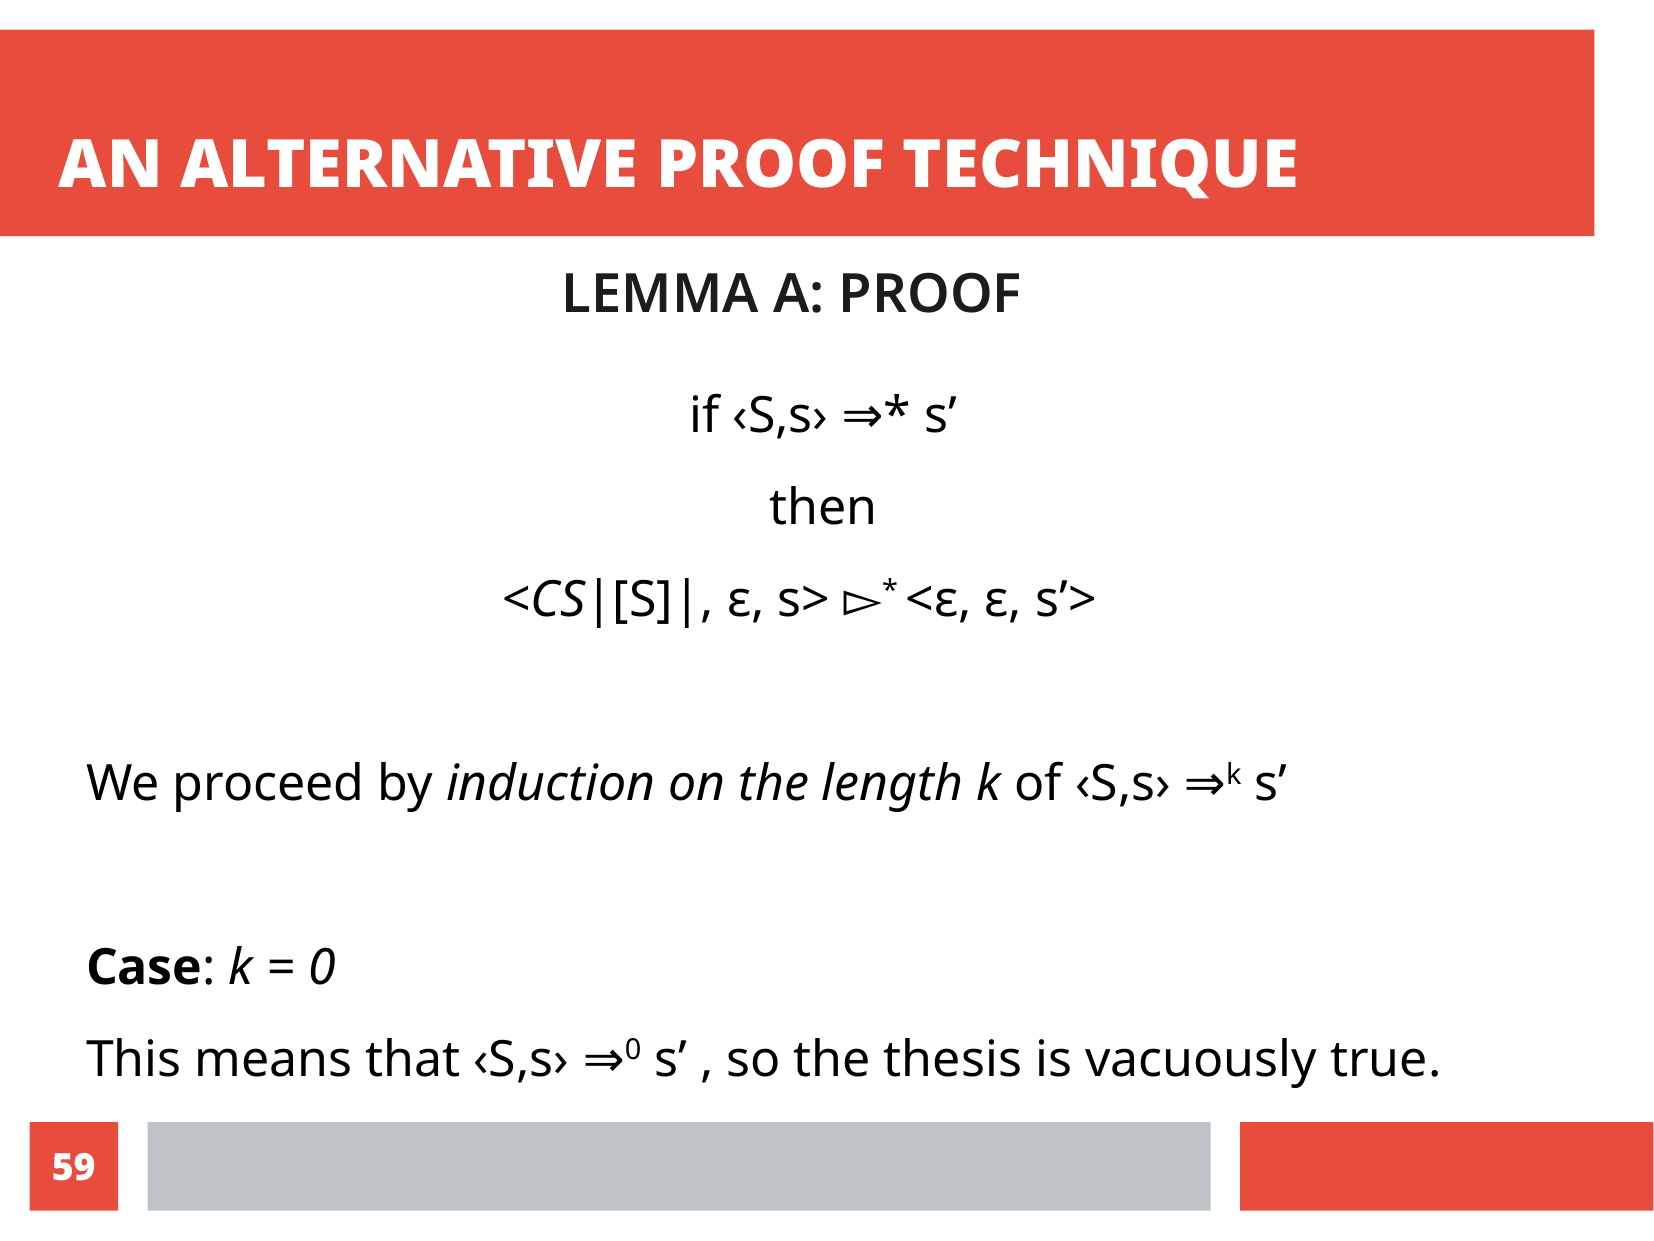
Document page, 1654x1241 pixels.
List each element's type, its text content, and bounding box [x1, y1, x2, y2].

title AN ALTERNATIVE PROOF TECHNIQUE [59, 59, 1595, 207]
list LEMMA A: PROOF [39, 255, 1546, 315]
text_box if ‹S,s› ⇒* s’ then <CS|[S]|, ε, s> ▻* <ε, ε, s’> We proceed by induction on the length k of ‹S,s› ⇒k s’ Case: k = 0 This means that ‹S,s› ⇒0 s’ , so the thesis is vacuously true. [24, 315, 1576, 1051]
